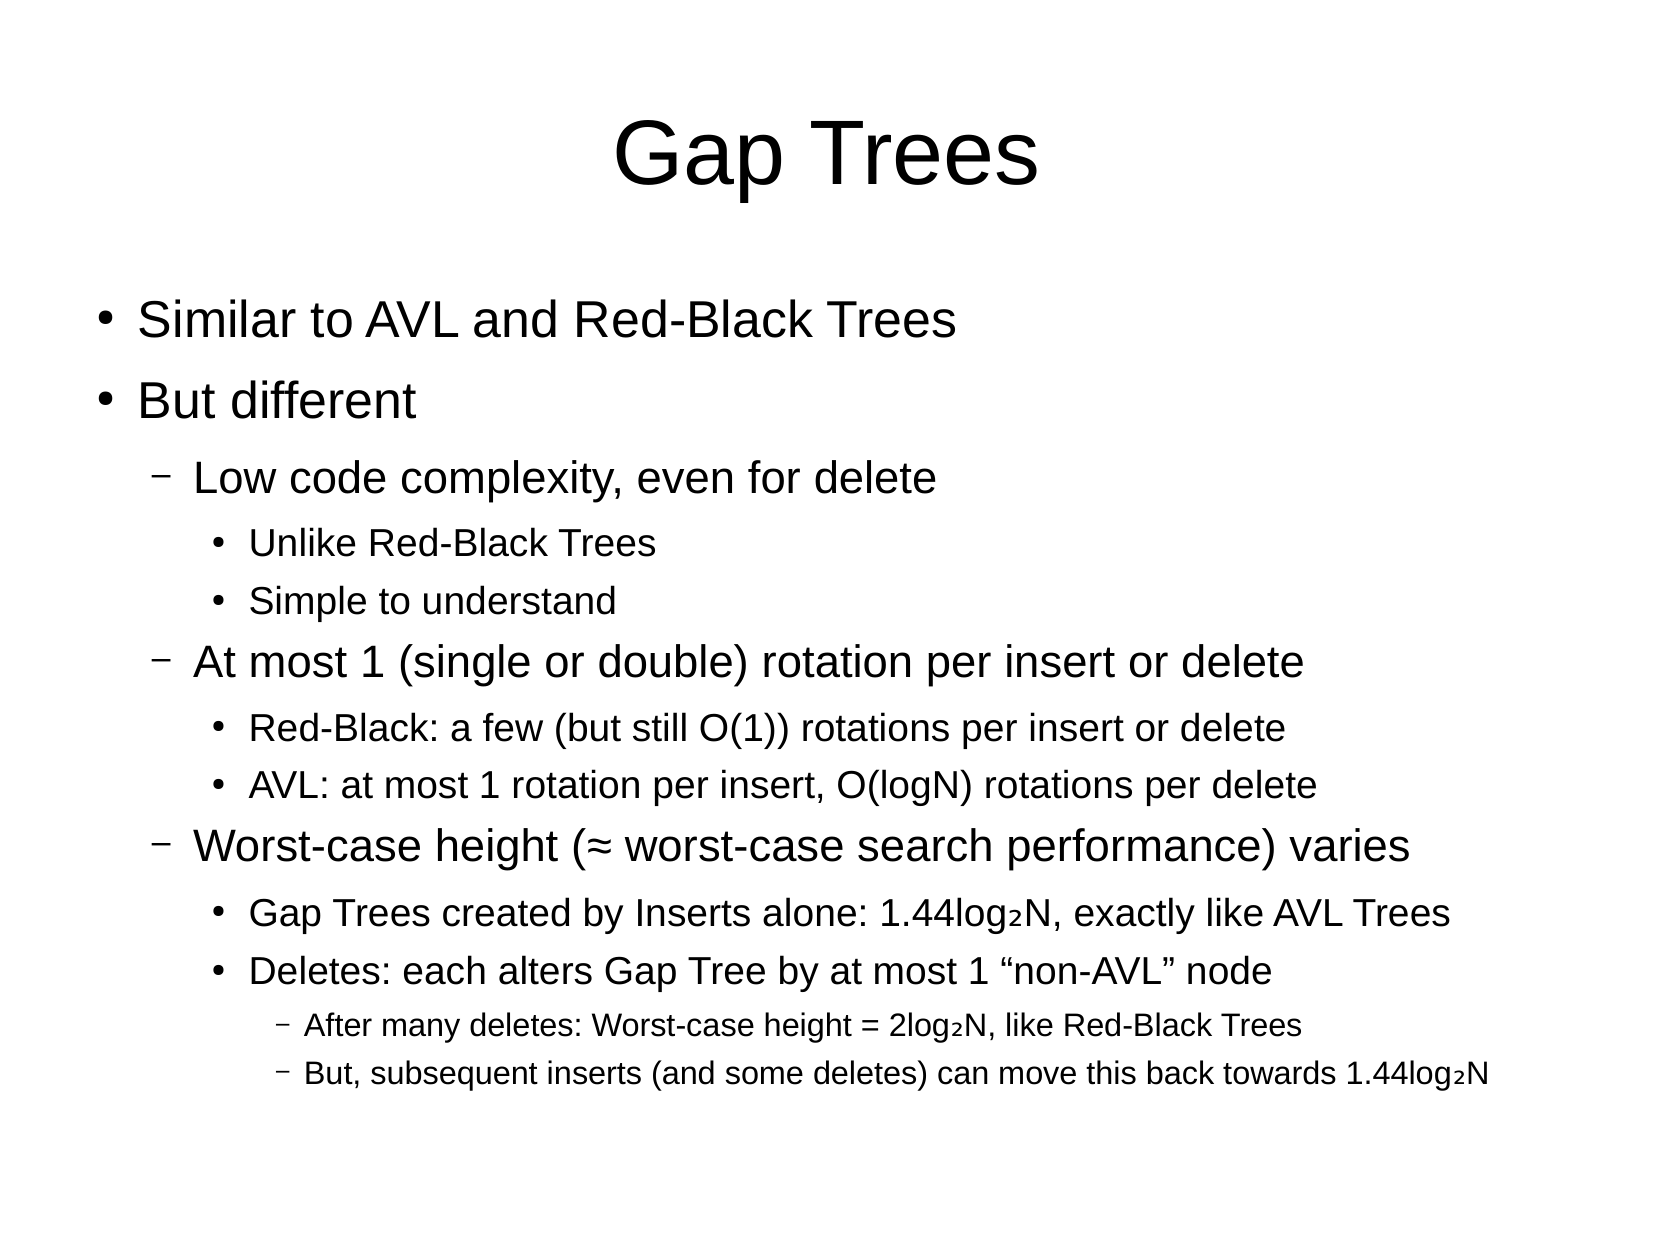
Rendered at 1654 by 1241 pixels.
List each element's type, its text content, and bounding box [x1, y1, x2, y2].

title Gap Trees [82, 49, 1571, 257]
list Similar to AVL and Red-Black Trees But different Low code complexity, even for delete Unlike Red-Black Trees Simple to understand At most 1 (single or double) rotation per insert or delete Red-Black: a few (but still O(1)) rotations per insert or delete AVL: at most 1 rotation per insert, O(logN) rotations per delete Worst-case height (≈ worst-case search performance) varies Gap Trees created by Inserts alone: 1.44log₂N, exactly like AVL Trees Deletes: each alters Gap Tree by at most 1 “non-AVL” node After many deletes: Worst-case height = 2log₂N, like Red-Black Trees But, subsequent inserts (and some deletes) can move this back towards 1.44log₂N [82, 290, 1571, 1111]
